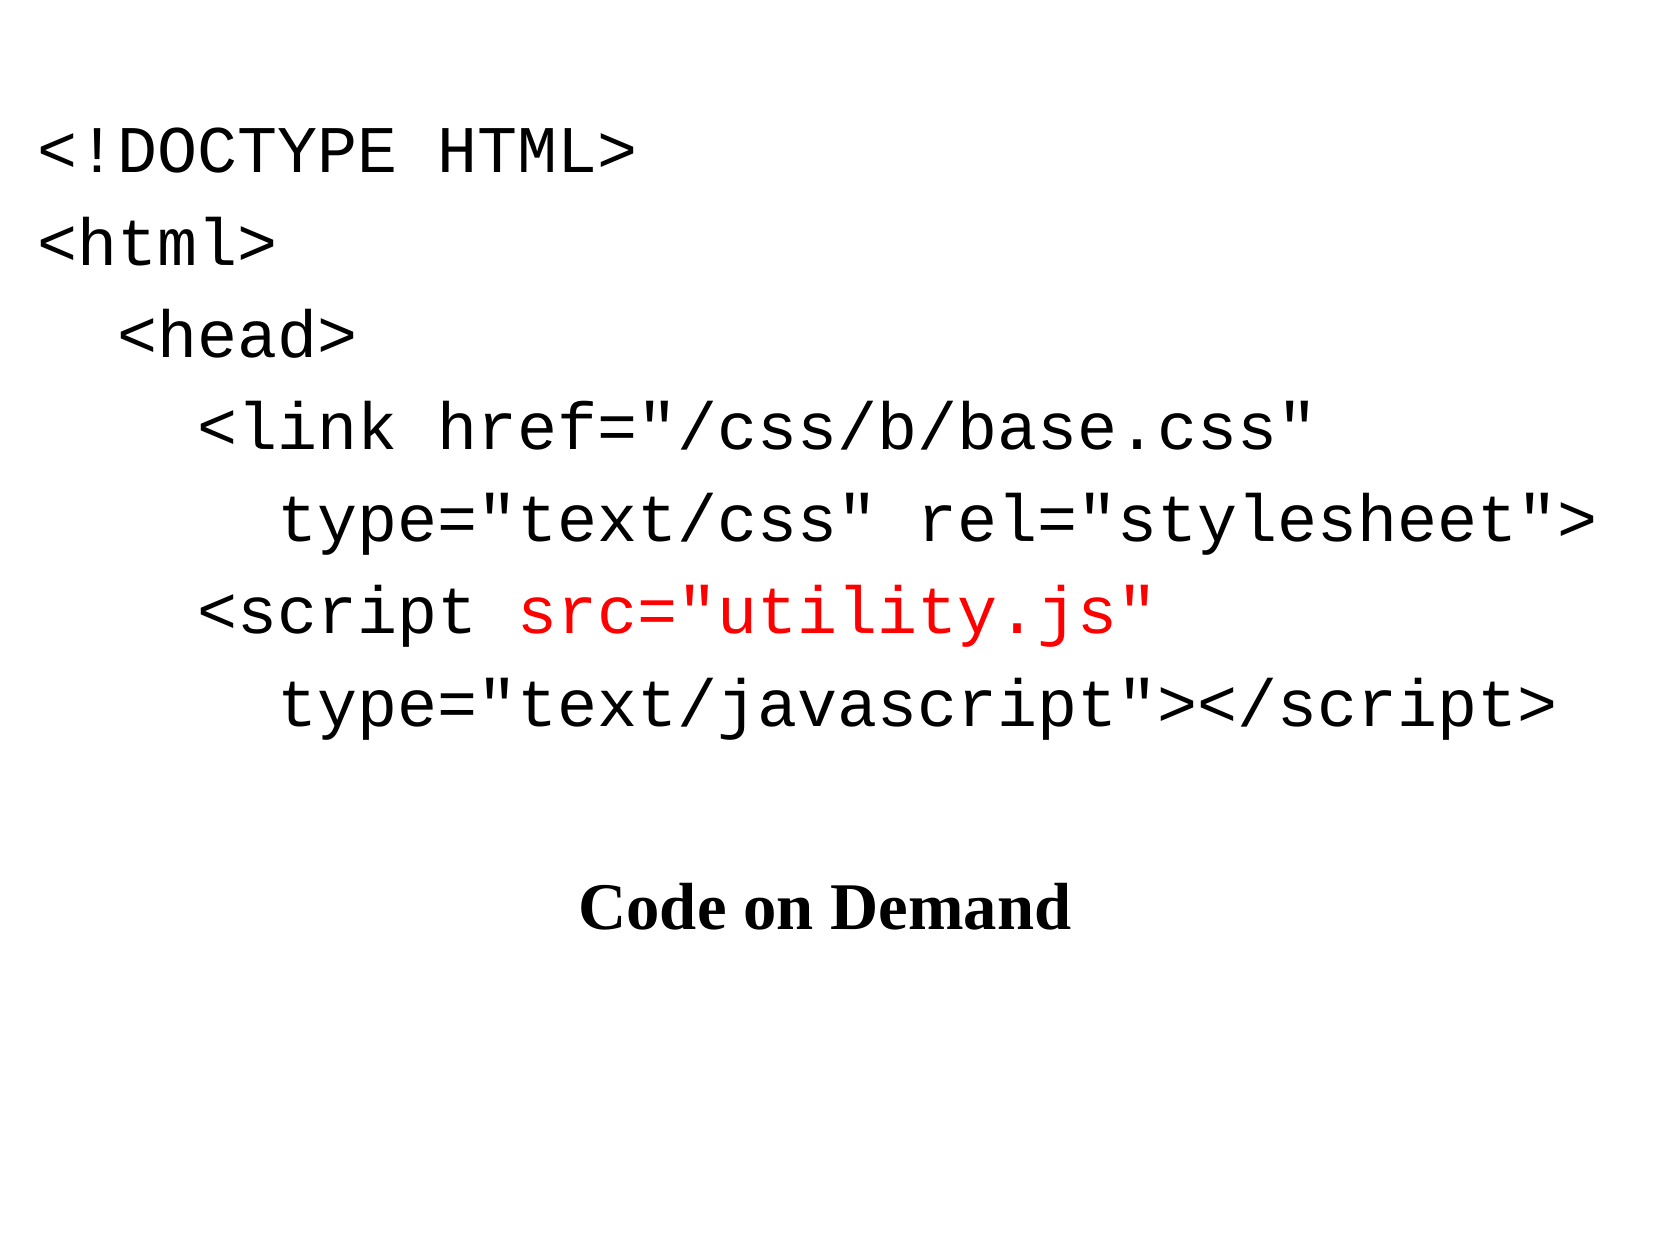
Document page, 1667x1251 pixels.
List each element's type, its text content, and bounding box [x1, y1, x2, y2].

text_box <!DOCTYPE HTML> <html> <head> <link href="/css/b/base.css" type="text/css" rel="stylesheet"> <script src="utility.js" type="text/javascript"></script> [37, 55, 1613, 862]
text_box Code on Demand [37, 862, 1613, 1126]
